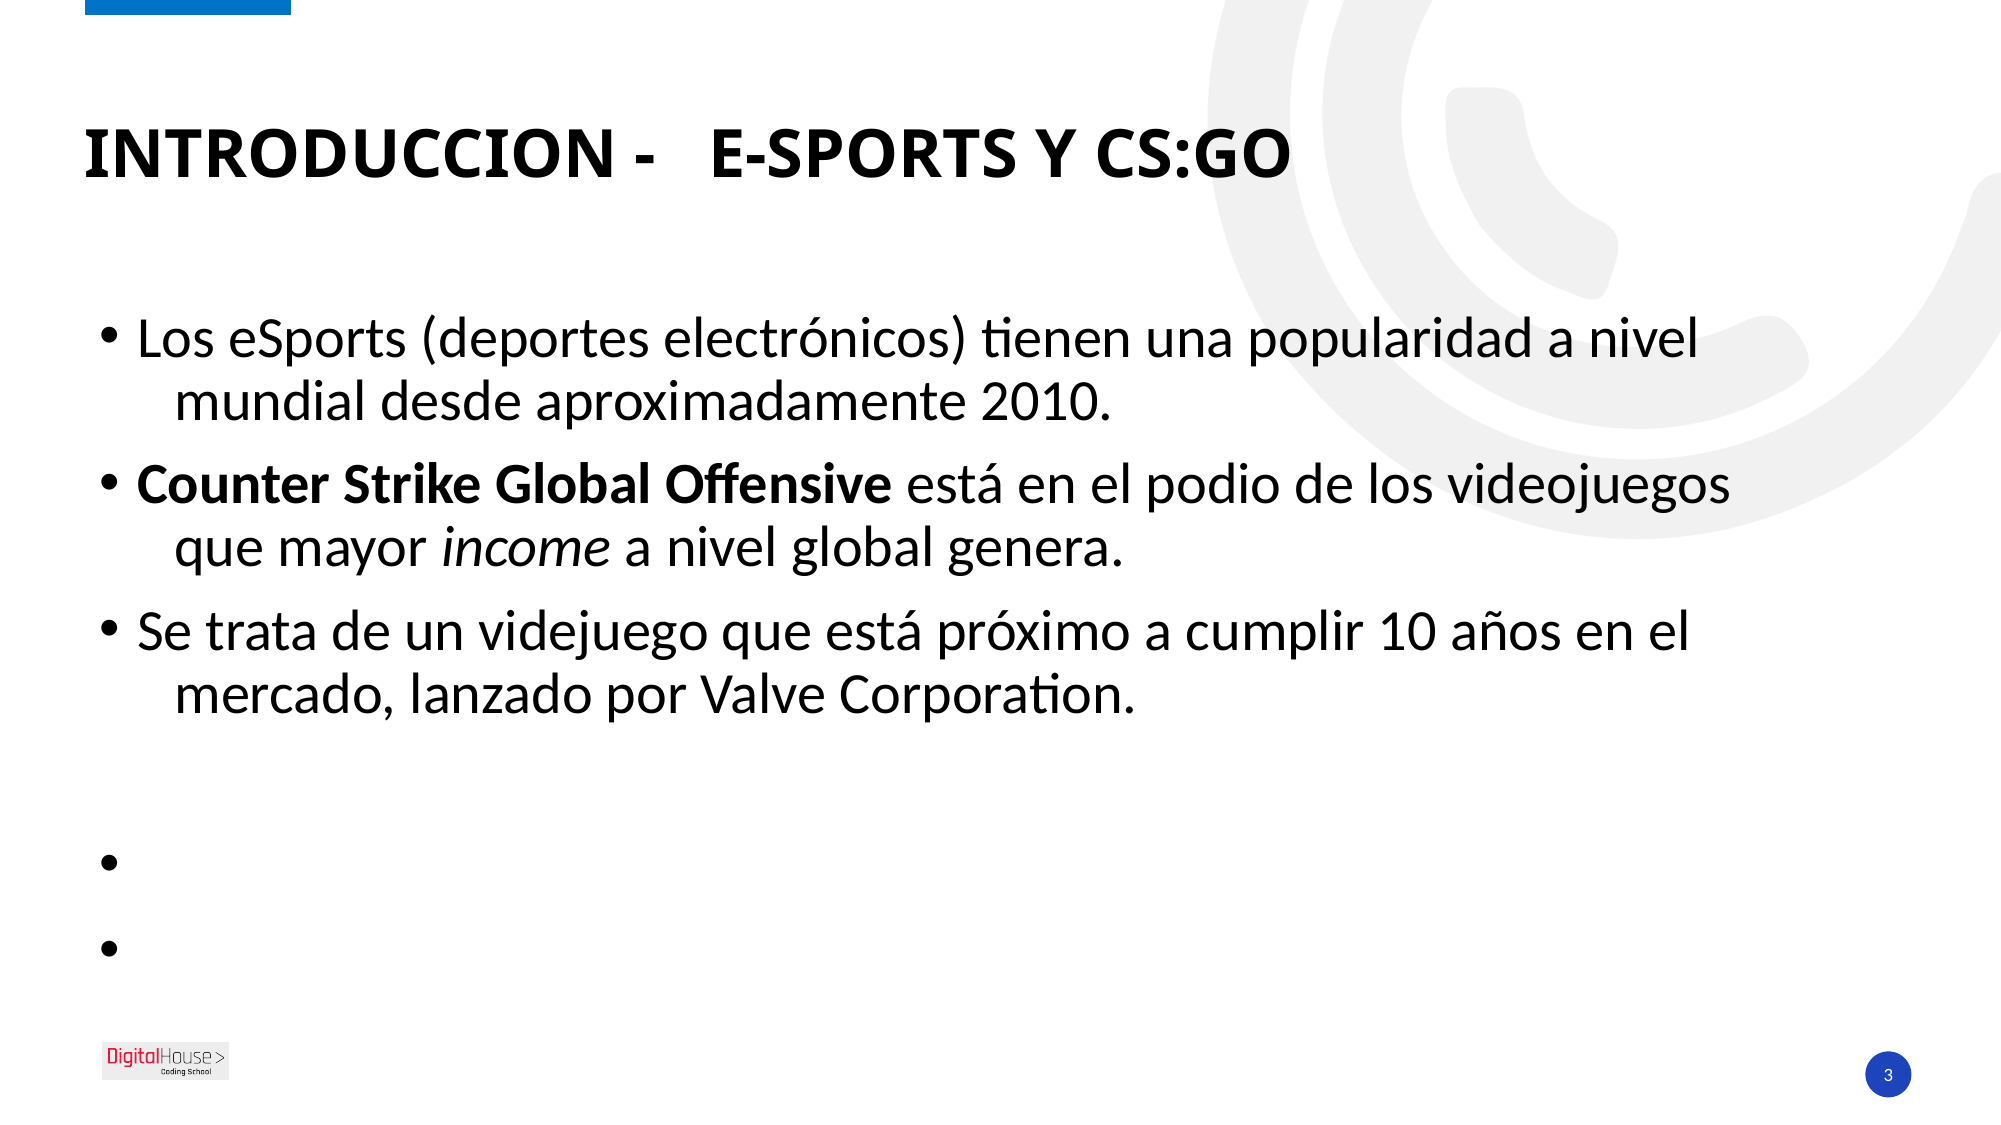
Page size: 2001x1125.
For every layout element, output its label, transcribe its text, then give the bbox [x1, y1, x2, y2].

text_box [1864, 1059, 1913, 1090]
title INTRODUCCION - e-sports y CS:GO [84, 40, 1914, 192]
list Los eSports (deportes electrónicos) tienen una popularidad a nivel mundial desde aproximadamente 2010. Counter Strike Global Offensive está en el podio de los videojuegos que mayor income a nivel global genera. Se trata de un videjuego que está próximo a cumplir 10 años en el mercado, lanzado por Valve Corporation. [84, 299, 1789, 1014]
